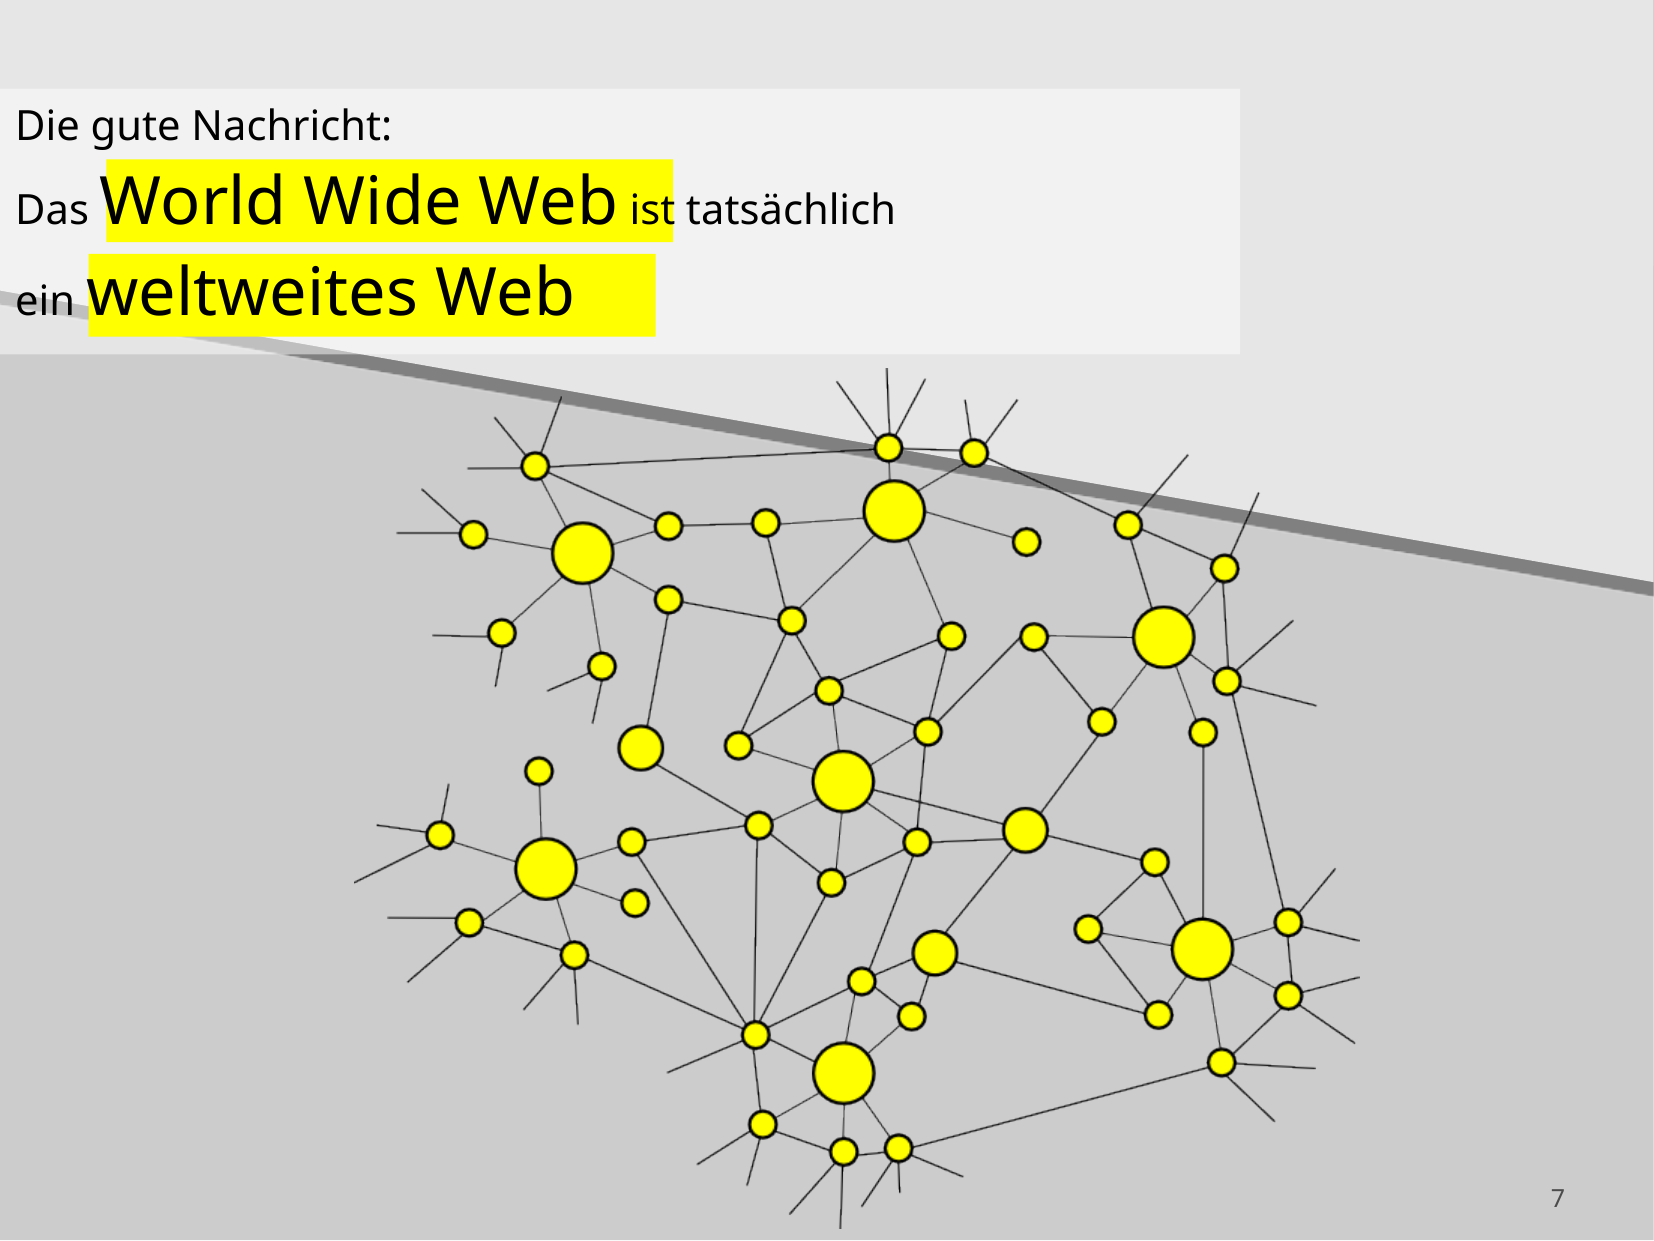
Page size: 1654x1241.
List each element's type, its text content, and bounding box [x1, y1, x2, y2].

picture [354, 368, 1360, 1229]
text_box Die gute Nachricht: Das World Wide Web ist tatsächlich ein weltweites Web [0, 88, 1241, 348]
text_box [0, 348, 1241, 355]
